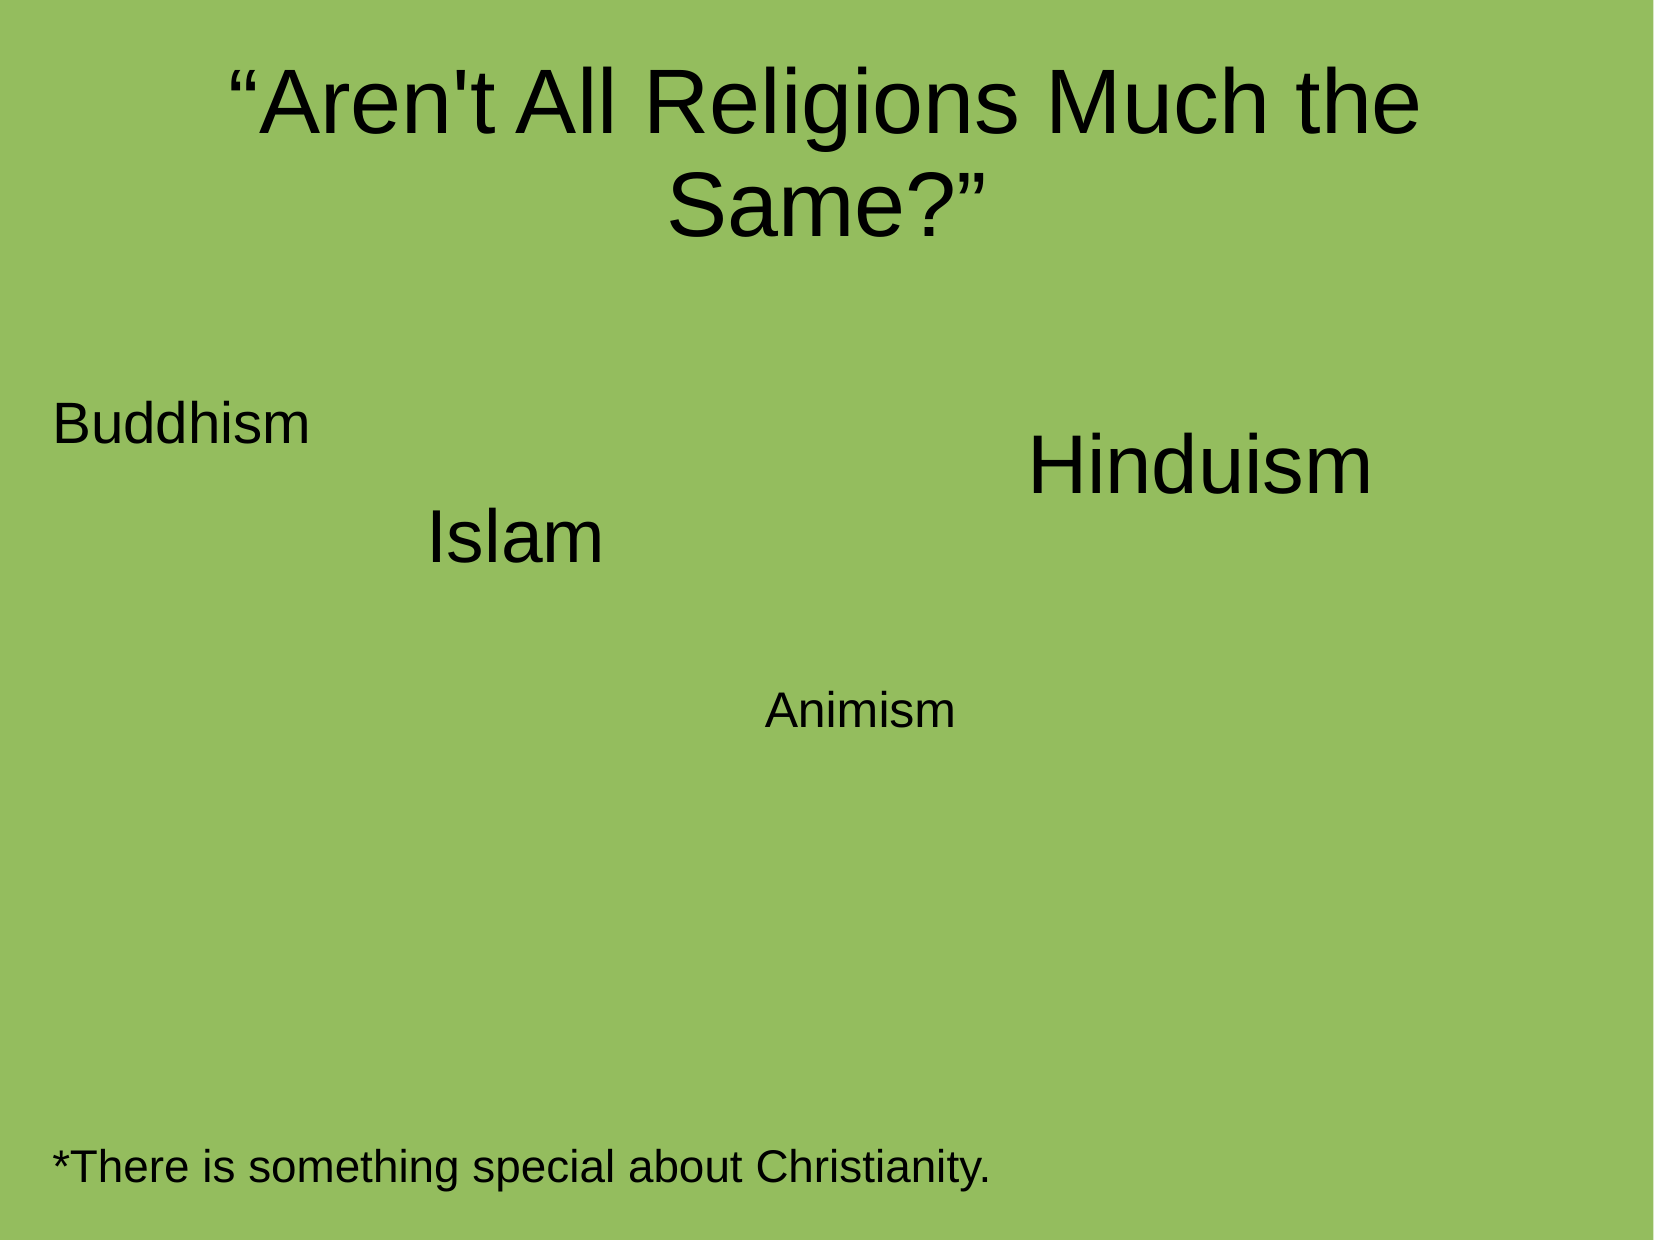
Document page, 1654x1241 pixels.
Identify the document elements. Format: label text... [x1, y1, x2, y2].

title “Aren't All Religions Much the Same?” [82, 50, 1571, 256]
text_box Animism [750, 675, 973, 746]
text_box Hinduism [1012, 411, 1390, 520]
text_box *There is something special about Christianity. [37, 1133, 1007, 1201]
text_box Buddhism [37, 383, 328, 464]
text_box Islam [411, 487, 621, 587]
